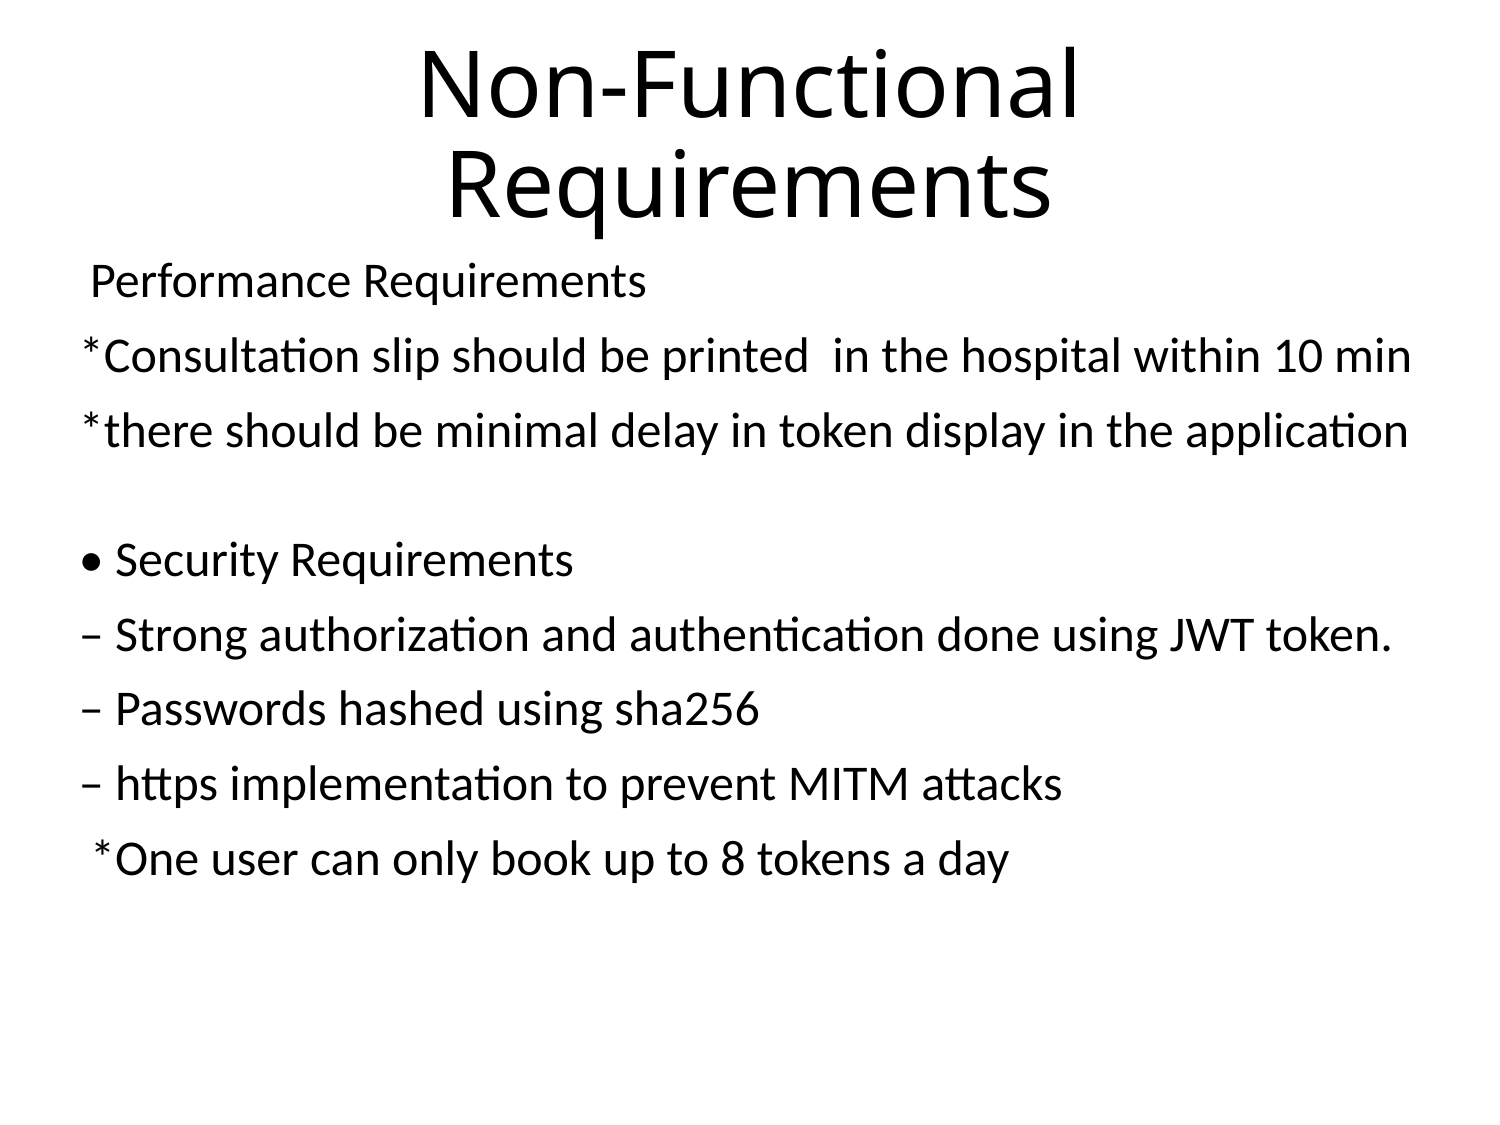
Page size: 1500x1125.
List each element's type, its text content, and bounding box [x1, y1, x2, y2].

title Non-Functional Requirements [112, 29, 1388, 245]
subtitle Performance Requirements *Consultation slip should be printed in the hospital within 10 min *there should be minimal delay in token display in the application • Security Requirements – Strong authorization and authentication done using JWT token. – Passwords hashed using sha256 – https implementation to prevent MITM attacks *One user can only book up to 8 tokens a day [63, 247, 1433, 1085]
